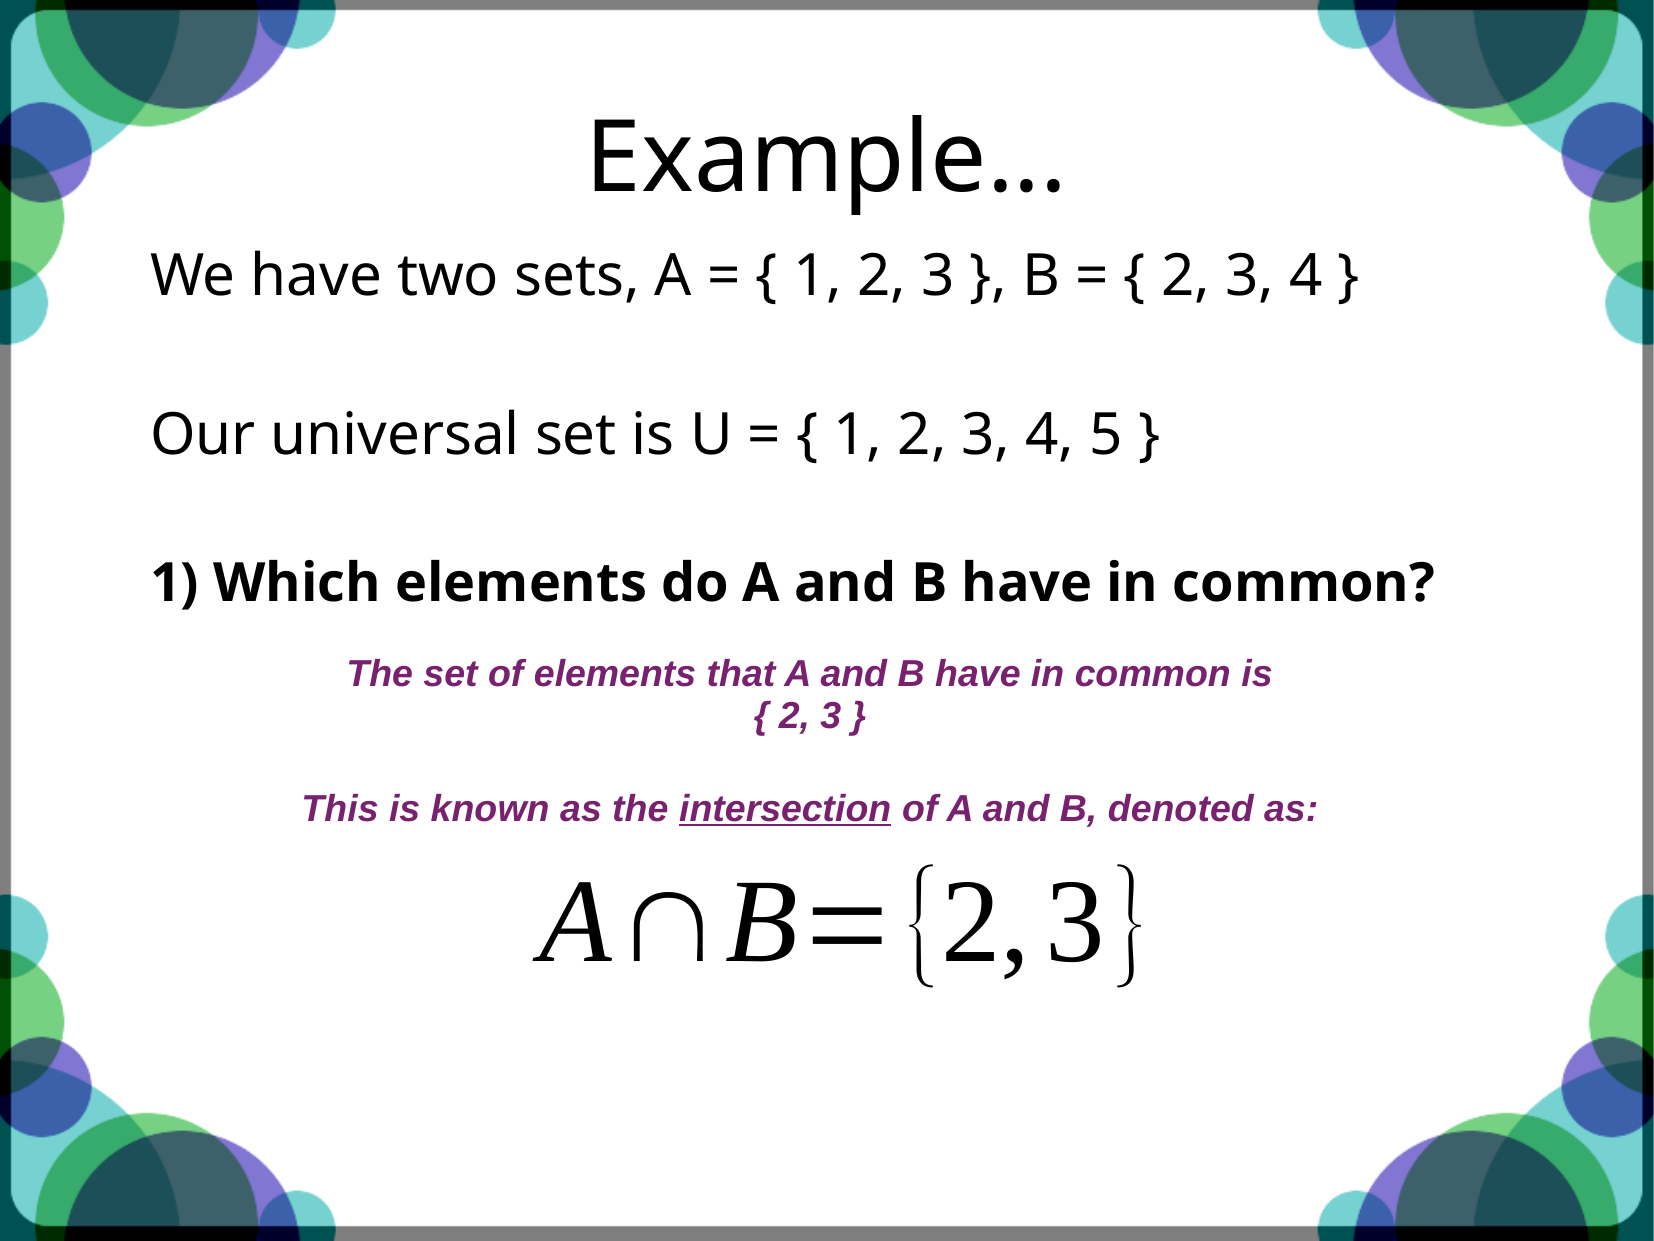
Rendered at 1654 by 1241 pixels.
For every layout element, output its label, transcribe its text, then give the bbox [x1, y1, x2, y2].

chart [495, 857, 1189, 996]
text_box Which elements do A and B have in common? [150, 484, 1531, 676]
text_box The set of elements that A and B have in common is { 2, 3 } [255, 645, 1366, 744]
title Example... [82, 49, 1571, 257]
picture [0, 0, 1654, 1241]
text_box This is known as the intersection of A and B, denoted as: [255, 780, 1366, 837]
text_box We have two sets, A = { 1, 2, 3 }, B = { 2, 3, 4 } Our universal set is U = { 1, 2, 3, 4, 5 } [150, 210, 1531, 484]
